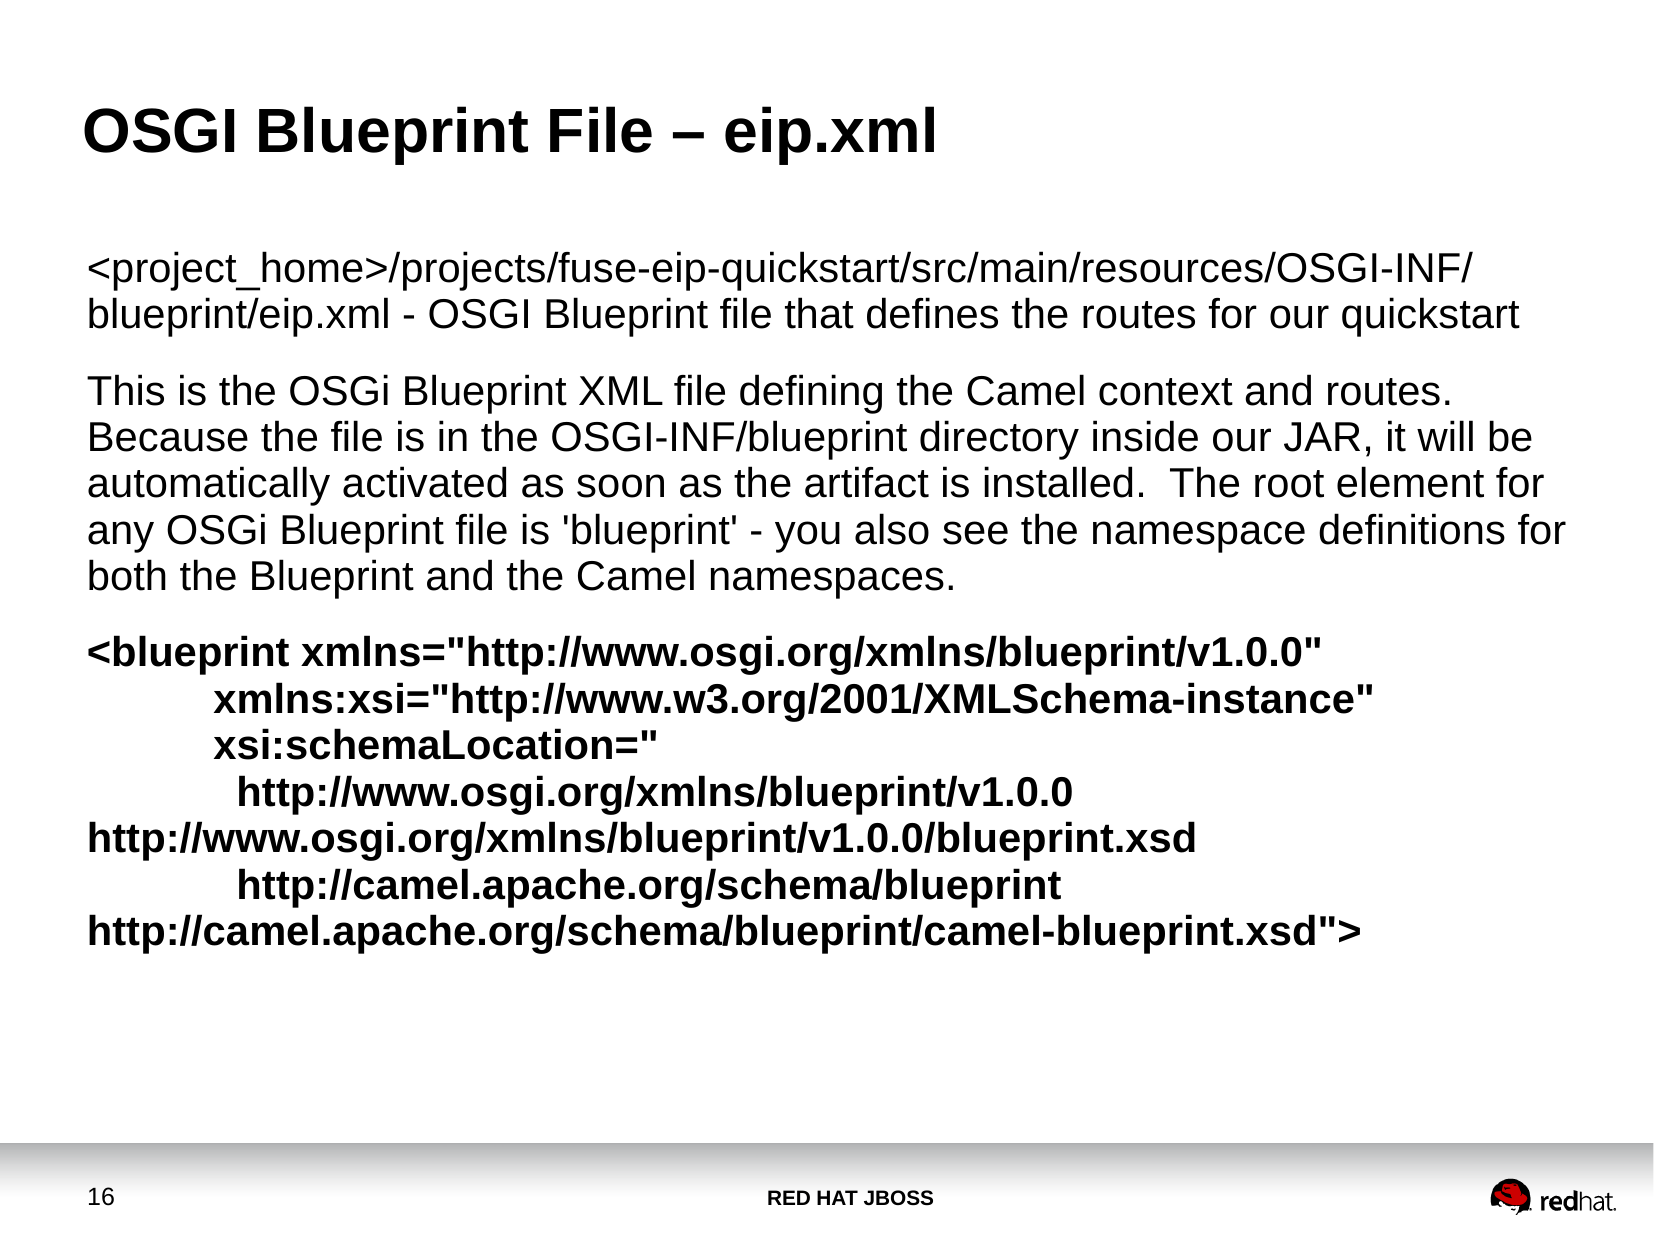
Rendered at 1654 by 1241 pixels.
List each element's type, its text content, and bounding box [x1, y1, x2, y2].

list <project_home>/projects/fuse-eip-quickstart/src/main/resources/OSGI-INF/blueprint/eip.xml - OSGI Blueprint file that defines the routes for our quickstart This is the OSGi Blueprint XML file defining the Camel context and routes. Because the file is in the OSGI-INF/blueprint directory inside our JAR, it will be automatically activated as soon as the artifact is installed. The root element for any OSGi Blueprint file is 'blueprint' - you also see the namespace definitions for both the Blueprint and the Camel namespaces. <blueprint xmlns="http://www.osgi.org/xmlns/blueprint/v1.0.0" xmlns:xsi="http://www.w3.org/2001/XMLSchema-instance" xsi:schemaLocation=" http://www.osgi.org/xmlns/blueprint/v1.0.0 http://www.osgi.org/xmlns/blueprint/v1.0.0/blueprint.xsd http://camel.apache.org/schema/blueprint http://camel.apache.org/schema/blueprint/camel-blueprint.xsd"> [86, 244, 1576, 1048]
picture [0, 1143, 1654, 1241]
title OSGI Blueprint File – eip.xml [82, 37, 1571, 226]
